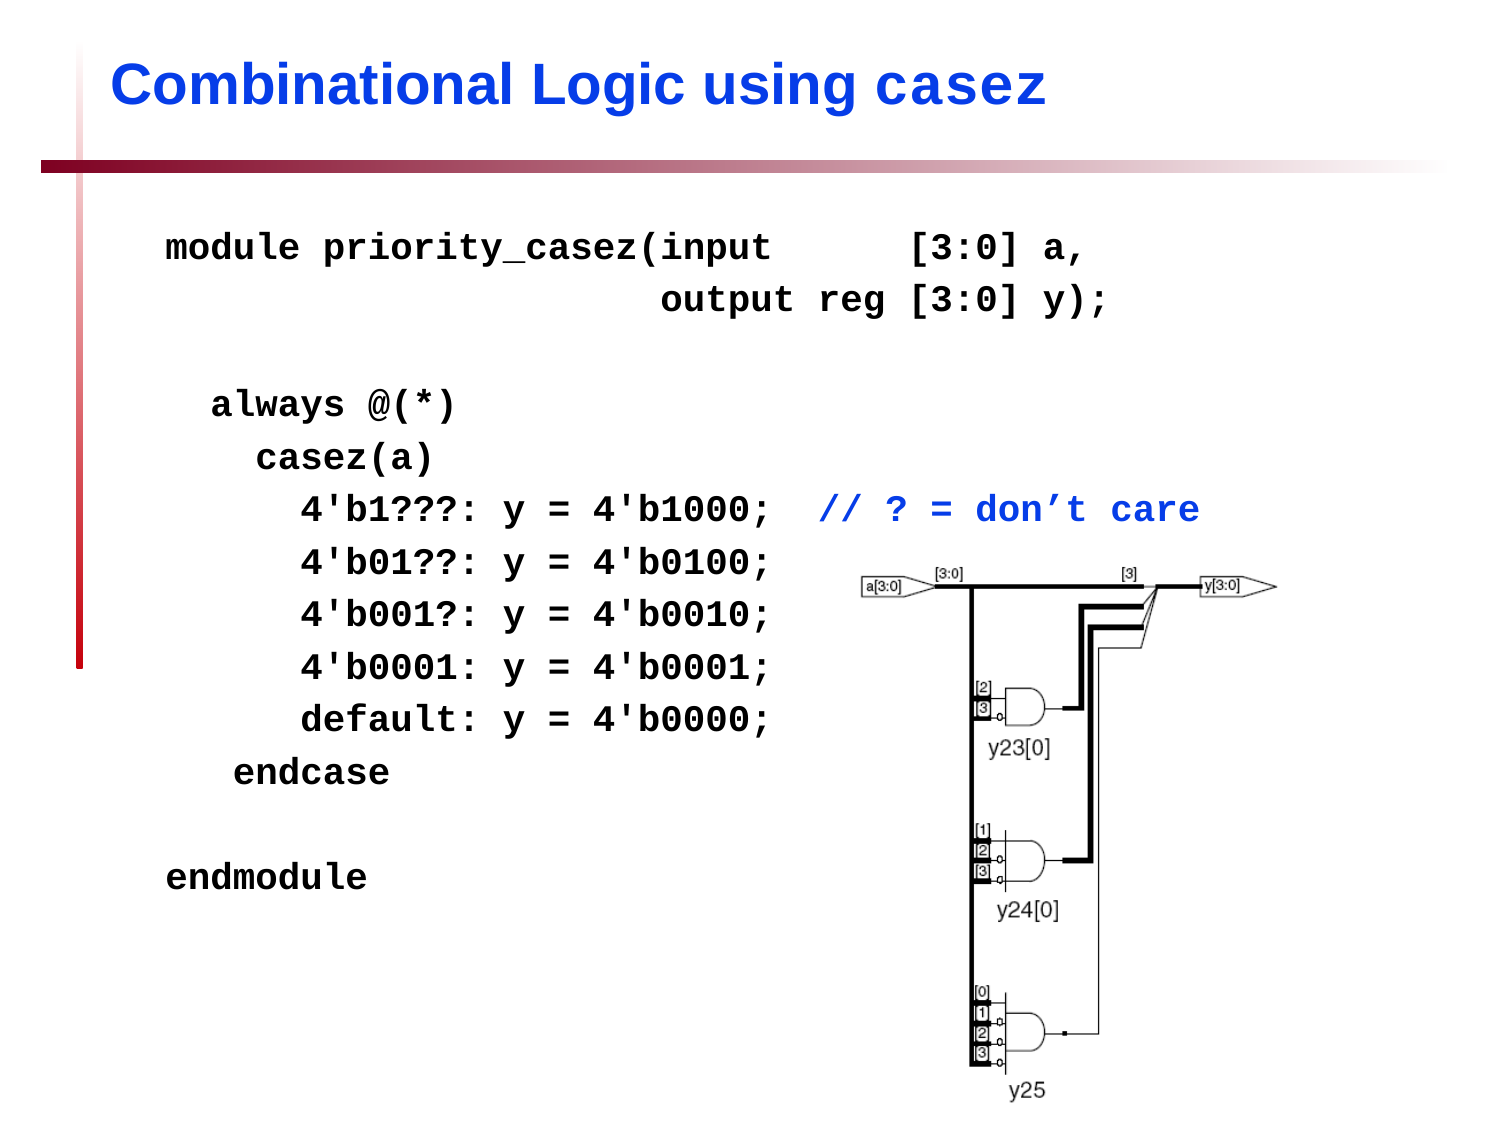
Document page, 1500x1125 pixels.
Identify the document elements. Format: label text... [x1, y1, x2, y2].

text_box module priority_casez(input [3:0] a, output reg [3:0] y); always @(*) casez(a) 4'b1???: y = 4'b1000; // ? = don’t care 4'b01??: y = 4'b0100; 4'b001?: y = 4'b0010; 4'b0001: y = 4'b0001; default: y = 4'b0000; endcase endmodule [150, 214, 1476, 1065]
title Combinational Logic using casez [100, 51, 1488, 249]
picture [850, 551, 1283, 1107]
